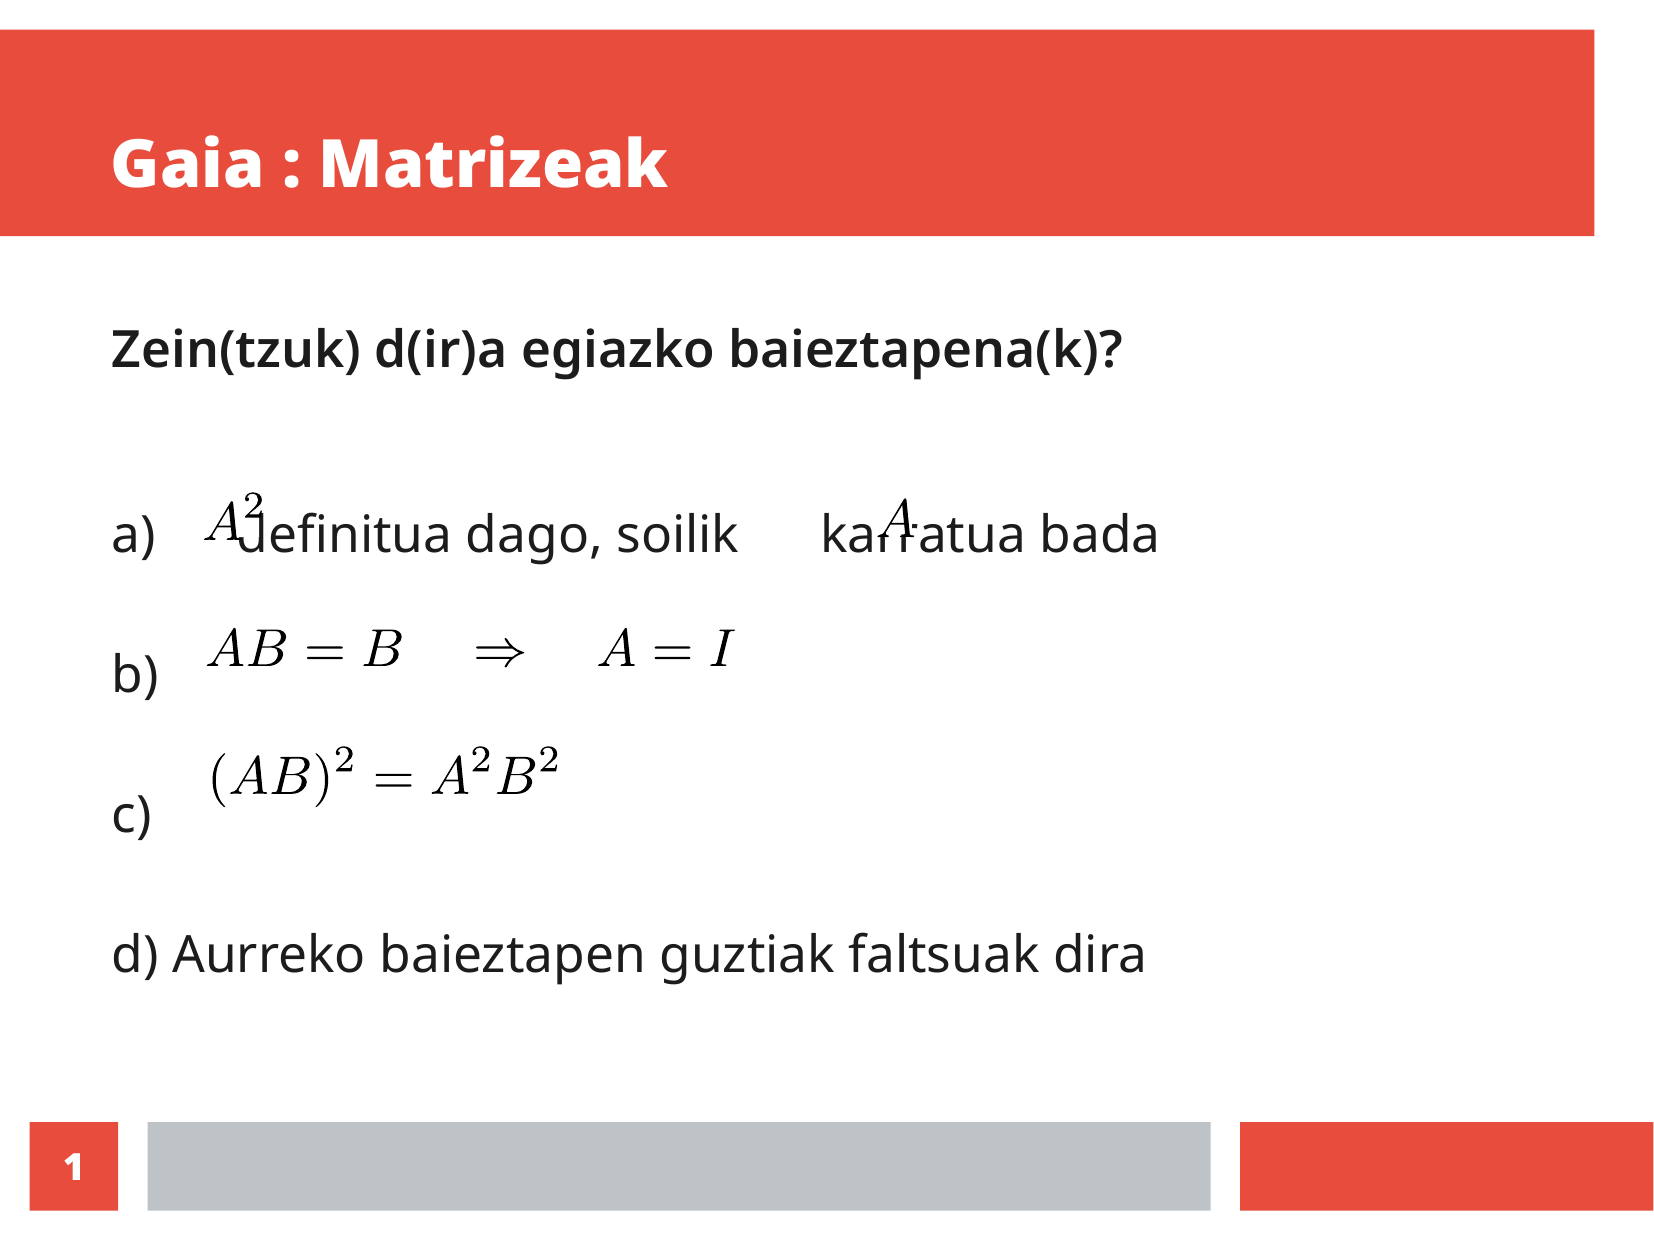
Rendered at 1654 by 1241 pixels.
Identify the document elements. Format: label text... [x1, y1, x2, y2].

text_box [210, 746, 558, 808]
list Zein(tzuk) d(ir)a egiazko baieztapena(k)? a) definitua dago, soilik karratua bada b) c) d) Aurreko baieztapen guztiak faltsuak dira [57, 312, 1564, 1081]
text_box [206, 627, 736, 668]
text_box [877, 498, 915, 538]
title Gaia : Matrizeak [59, 59, 1595, 207]
text_box [203, 492, 262, 540]
